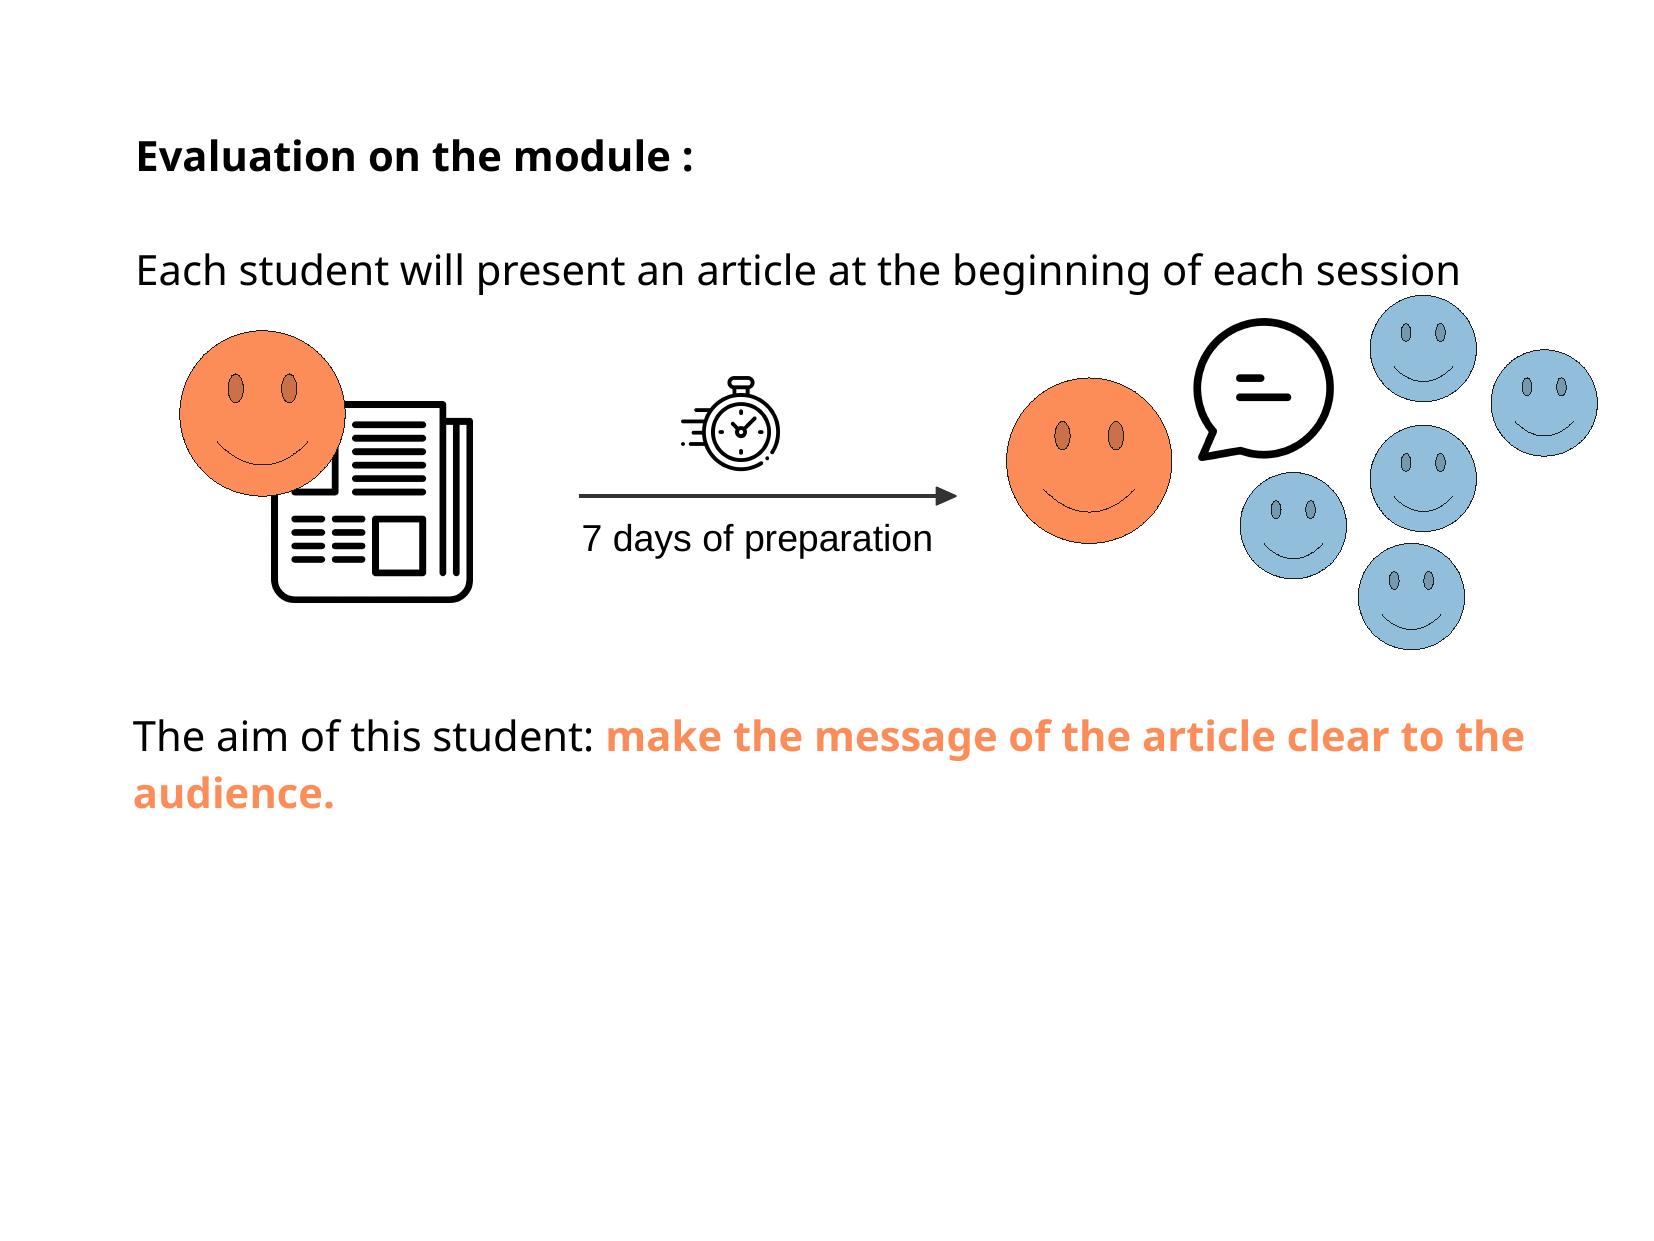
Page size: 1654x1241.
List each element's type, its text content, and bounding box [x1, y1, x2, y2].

text_box [179, 330, 346, 497]
text_box [1240, 472, 1347, 579]
picture [681, 374, 780, 473]
text_box [1006, 377, 1172, 544]
picture [1192, 318, 1335, 461]
text_box Evaluation on the module : Each student will present an article at the beginning of each session [120, 119, 1492, 358]
text_box [1370, 425, 1477, 532]
text_box [1358, 543, 1465, 650]
text_box [1491, 349, 1598, 457]
text_box [1370, 295, 1477, 402]
picture [271, 401, 473, 603]
text_box 7 days of preparation [566, 510, 949, 567]
text_box The aim of this student: make the message of the article clear to the audience. [118, 699, 1607, 804]
